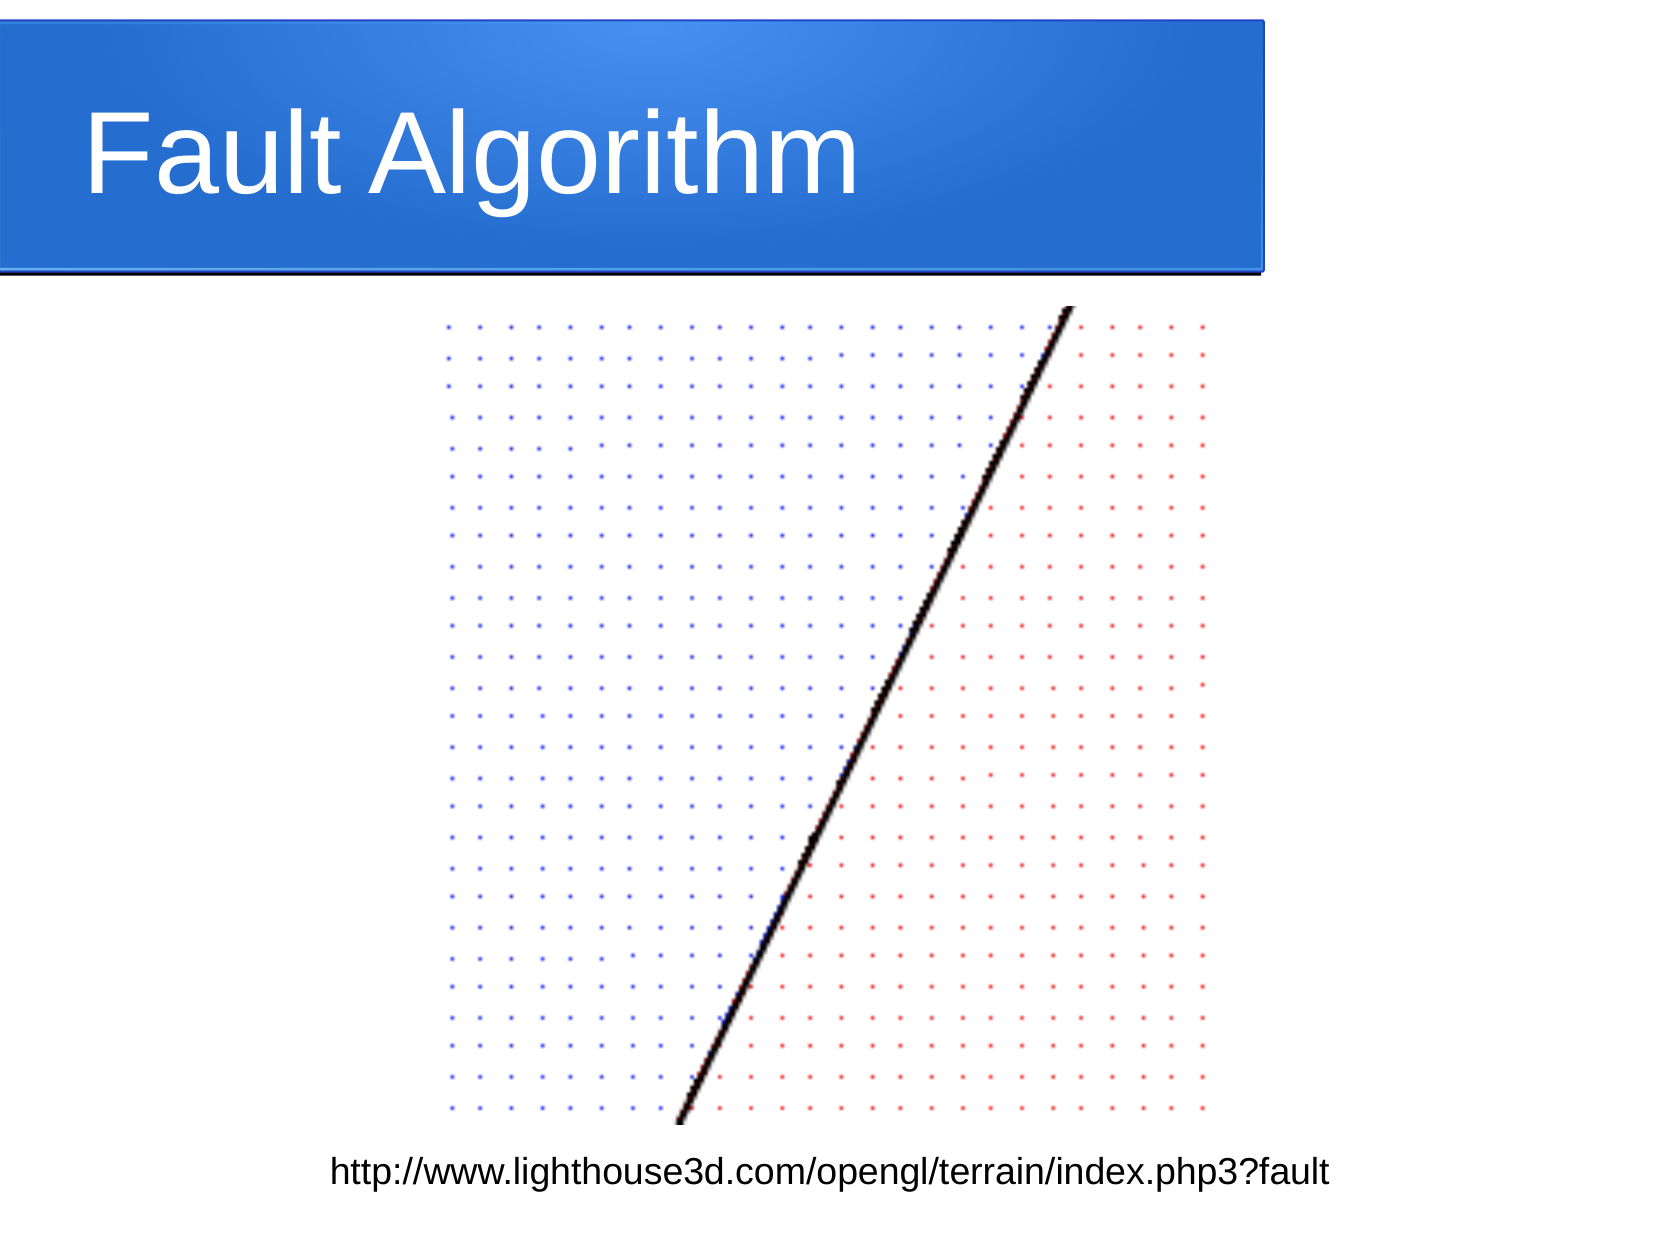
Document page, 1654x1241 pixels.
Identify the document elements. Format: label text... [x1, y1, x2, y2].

picture [431, 306, 1223, 1126]
title Fault Algorithm [82, 49, 1250, 257]
text_box http://www.lighthouse3d.com/opengl/terrain/index.php3?fault [315, 1143, 1343, 1201]
